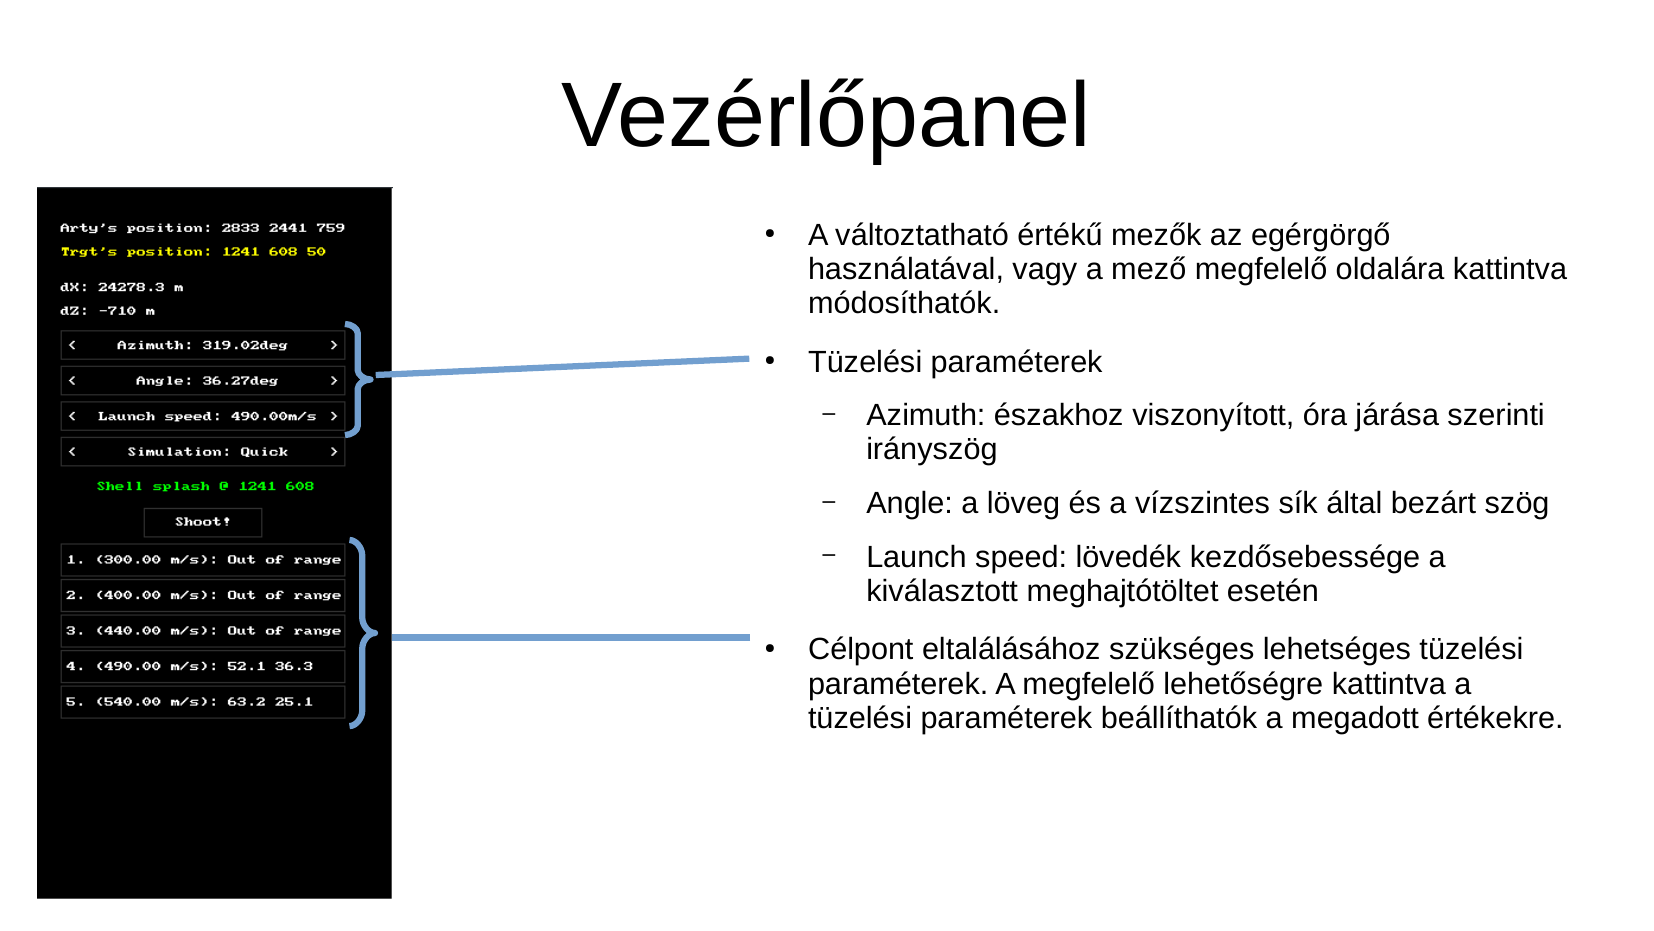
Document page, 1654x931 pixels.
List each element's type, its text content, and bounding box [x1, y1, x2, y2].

picture [37, 187, 393, 900]
list A változtatható értékű mezők az egérgörgő használatával, vagy a mező megfelelő oldalára kattintva módosíthatók. Tüzelési paraméterek Azimuth: északhoz viszonyított, óra járása szerinti irányszög Angle: a löveg és a vízszintes sík által bezárt szög Launch speed: lövedék kezdősebessége a kiválasztott meghajtótöltet esetén Célpont eltalálásához szükséges lehetséges tüzelési paraméterek. A megfelelő lehetőségre kattintva a tüzelési paraméterek beállíthatók a megadott értékekre. [750, 217, 1571, 757]
title Vezérlőpanel [82, 37, 1571, 193]
